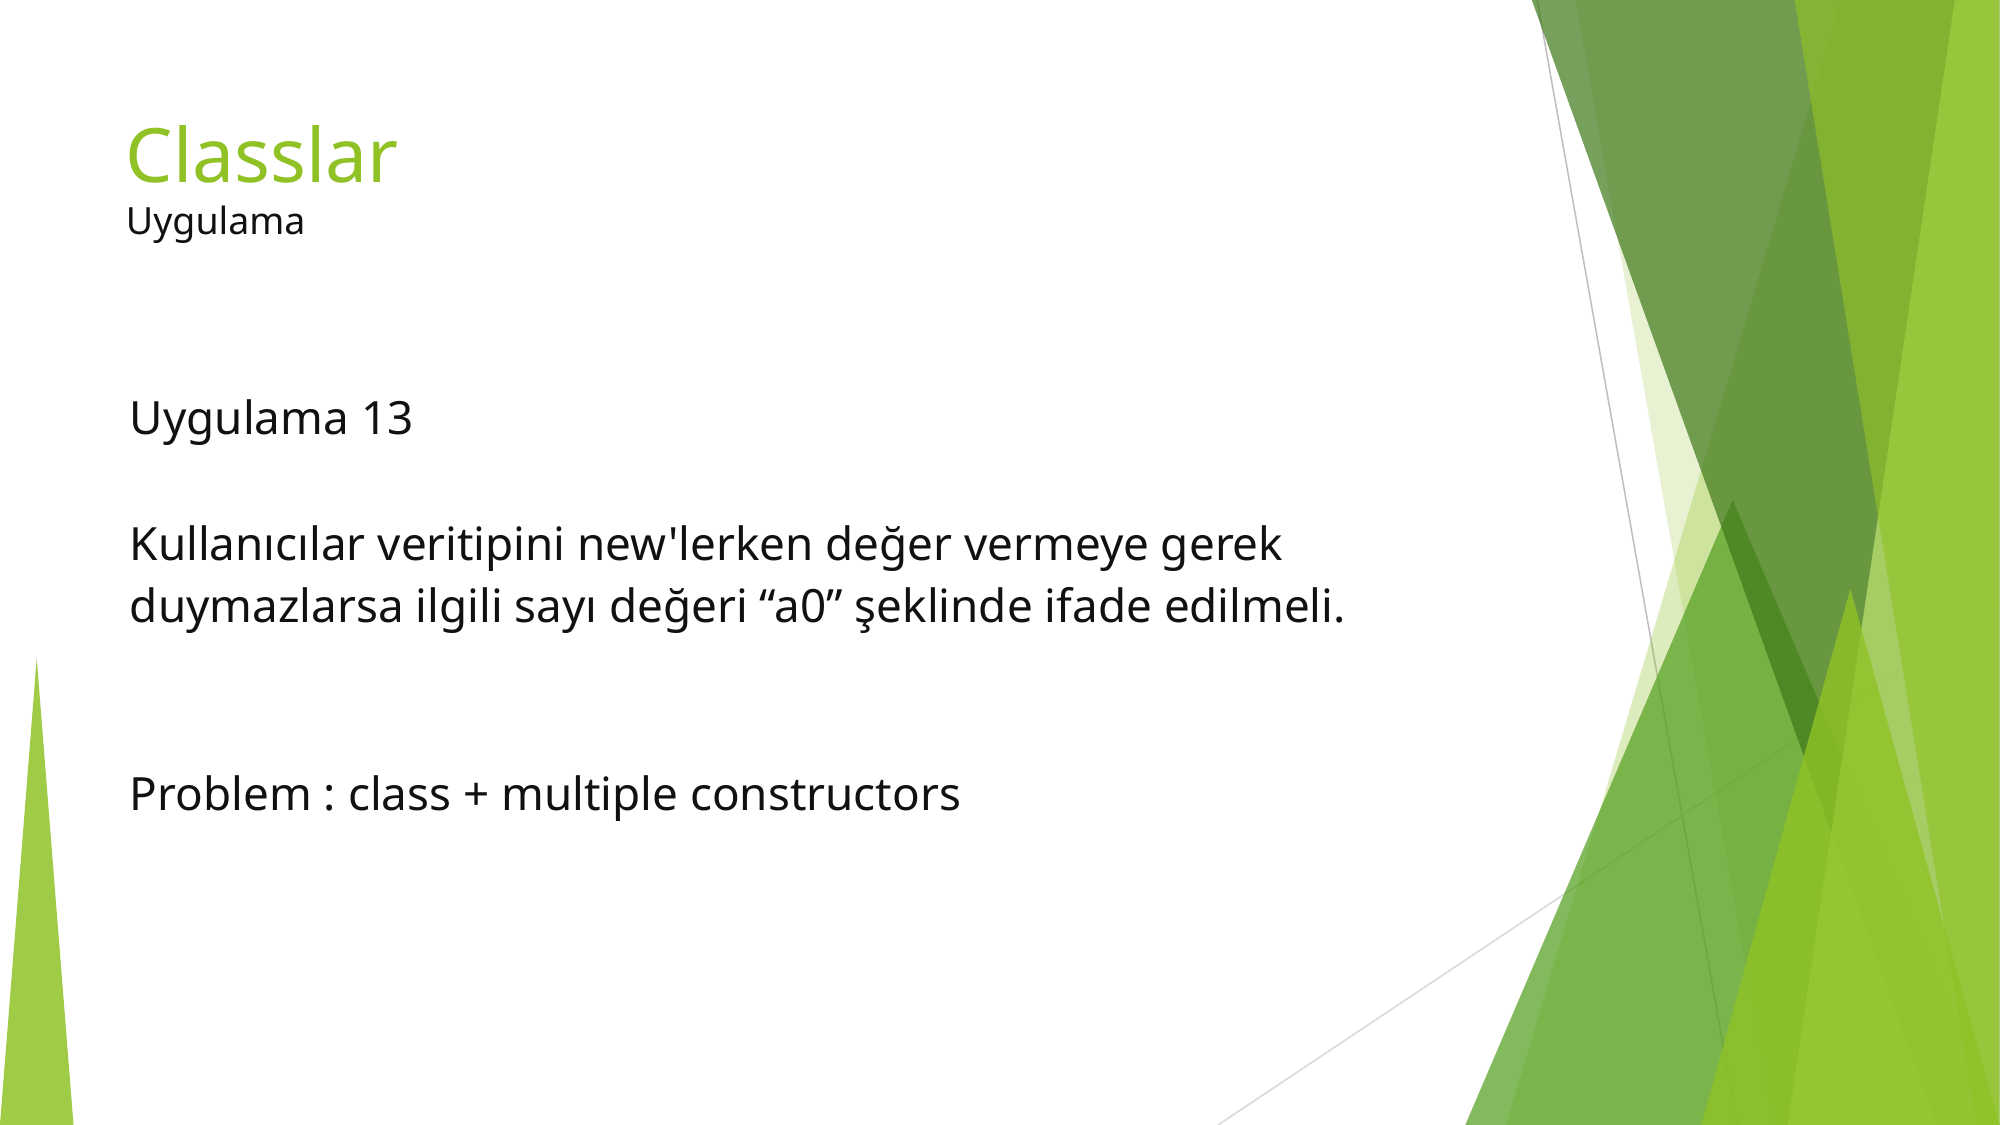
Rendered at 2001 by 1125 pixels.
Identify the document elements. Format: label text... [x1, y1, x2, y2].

text_box Uygulama 13 Kullanıcılar veritipini new'lerken değer vermeye gerek duymazlarsa ilgili sayı değeri “a0” şeklinde ifade edilmeli. Problem : class + multiple constructors [129, 291, 1465, 919]
title Classlar Uygulama [111, 99, 1522, 317]
